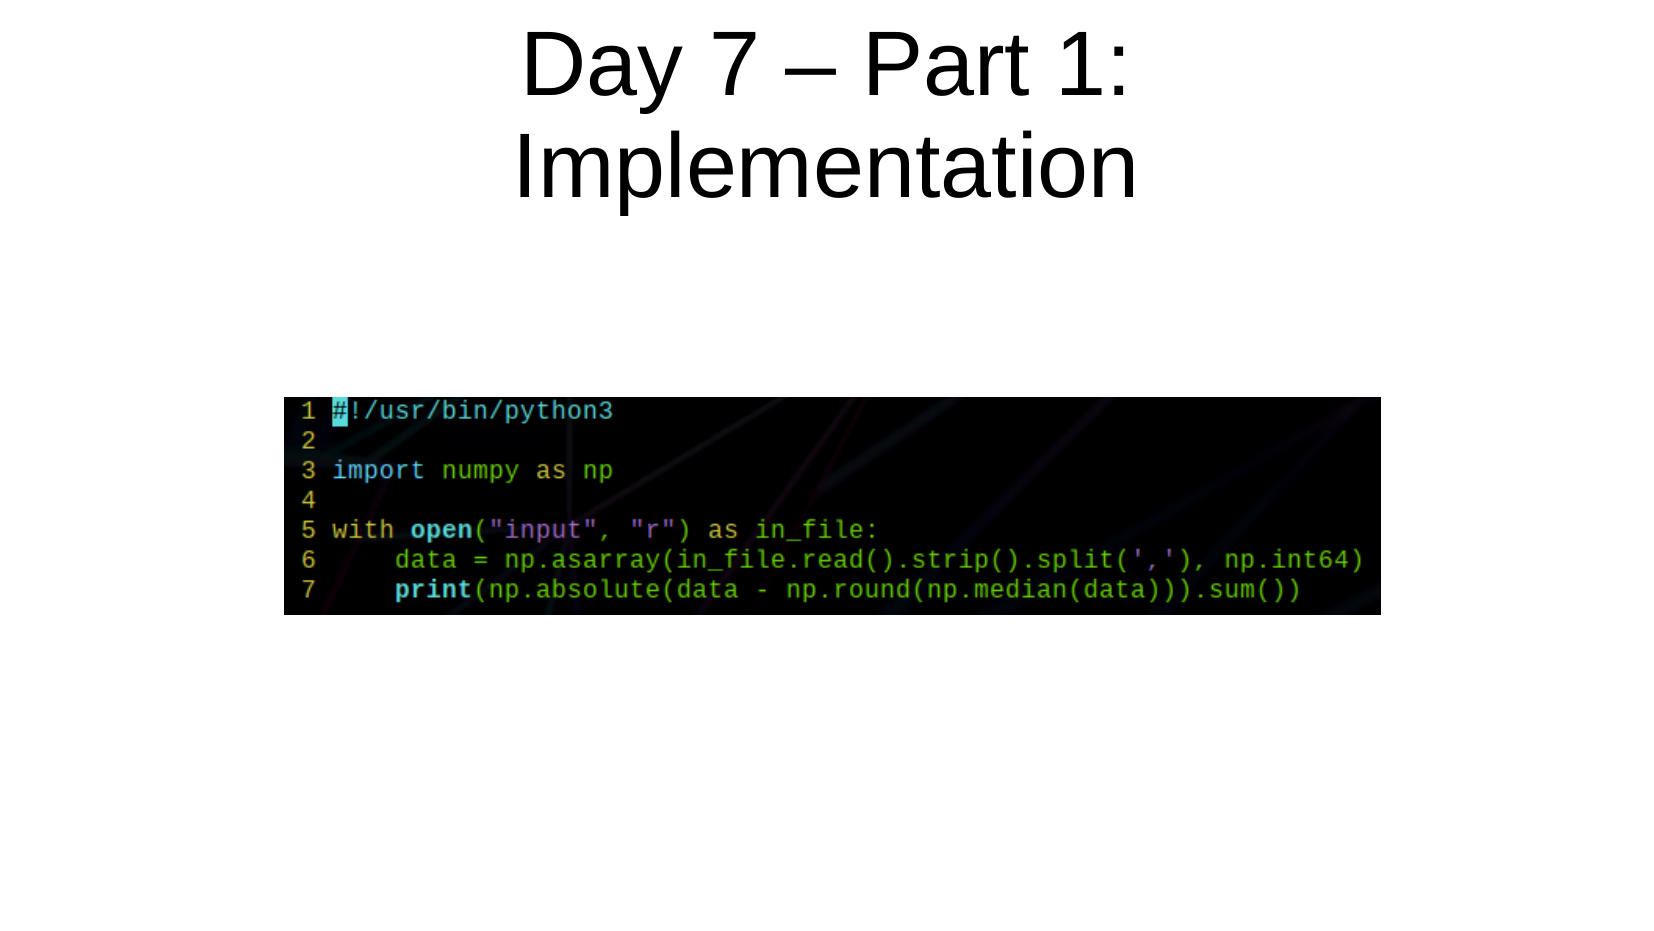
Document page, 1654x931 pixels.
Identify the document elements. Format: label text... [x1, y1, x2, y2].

picture [284, 397, 1381, 616]
title Day 7 – Part 1: Implementation [82, 12, 1571, 218]
